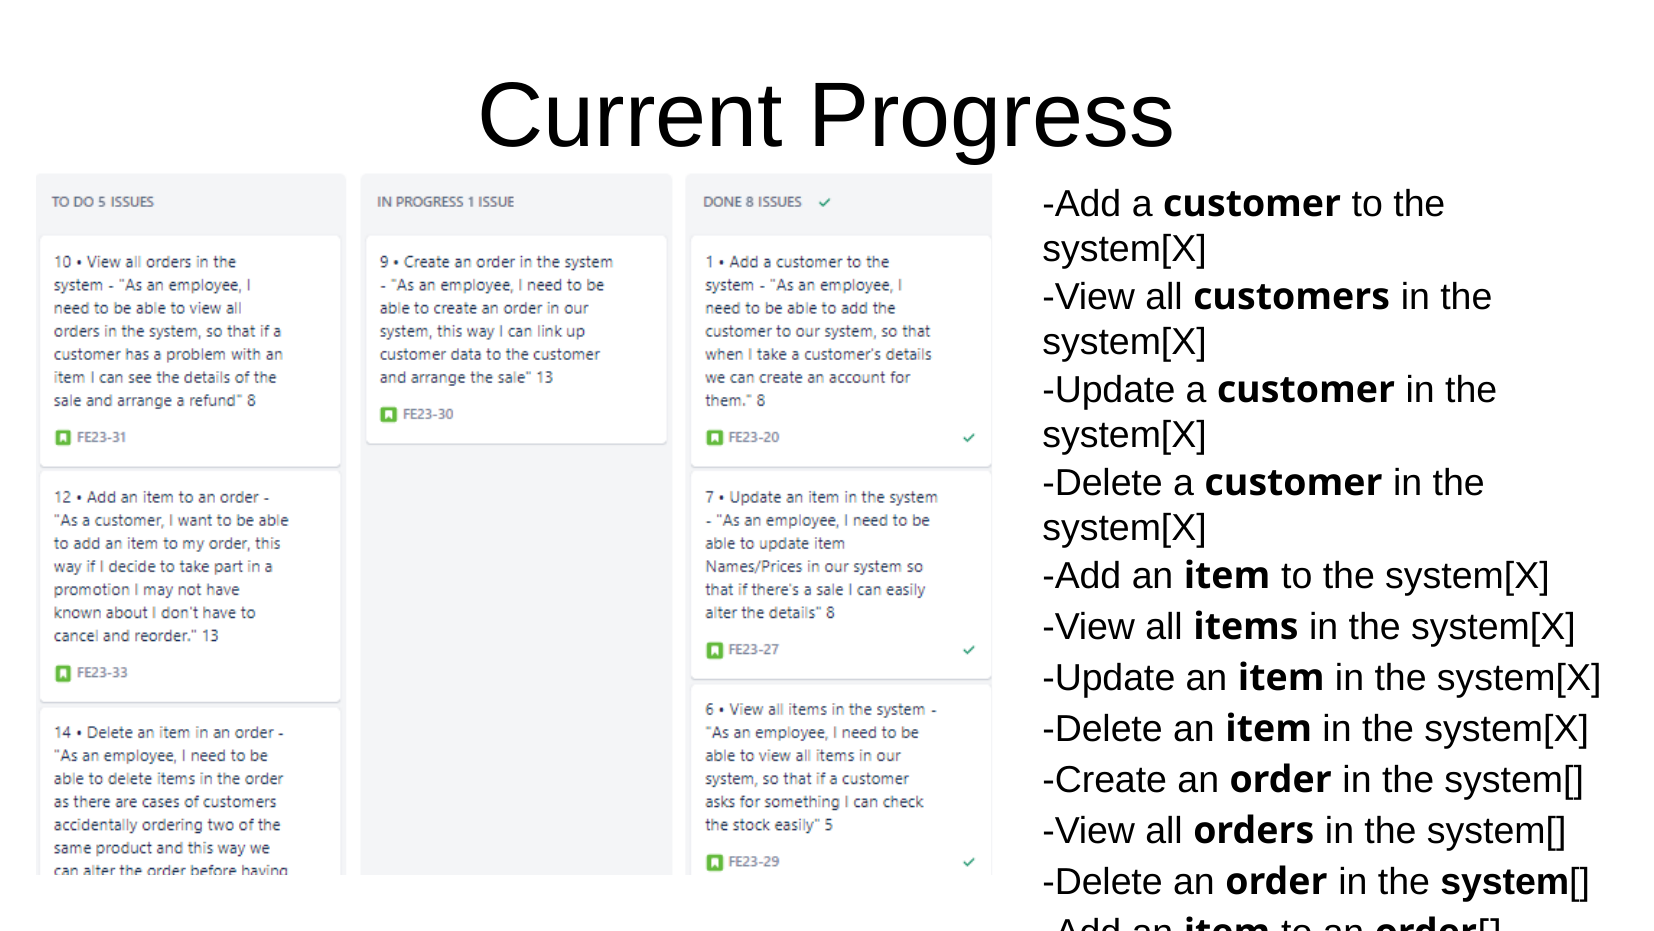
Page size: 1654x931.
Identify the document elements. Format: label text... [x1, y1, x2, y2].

text_box -Add a customer to the system[X] -View all customers in the system[X] -Update a customer in the system[X] -Delete a customer in the system[X] -Add an item to the system[X] -View all items in the system[X] -Update an item in the system[X] -Delete an item in the system[X] -Create an order in the system[] -View all orders in the system[] -Delete an order in the system[] -Add an item to an order[] -Calculate a cost for an order[] -Delete an item in an order[] [1027, 169, 1630, 898]
picture [36, 168, 993, 875]
title Current Progress [82, 37, 1571, 193]
